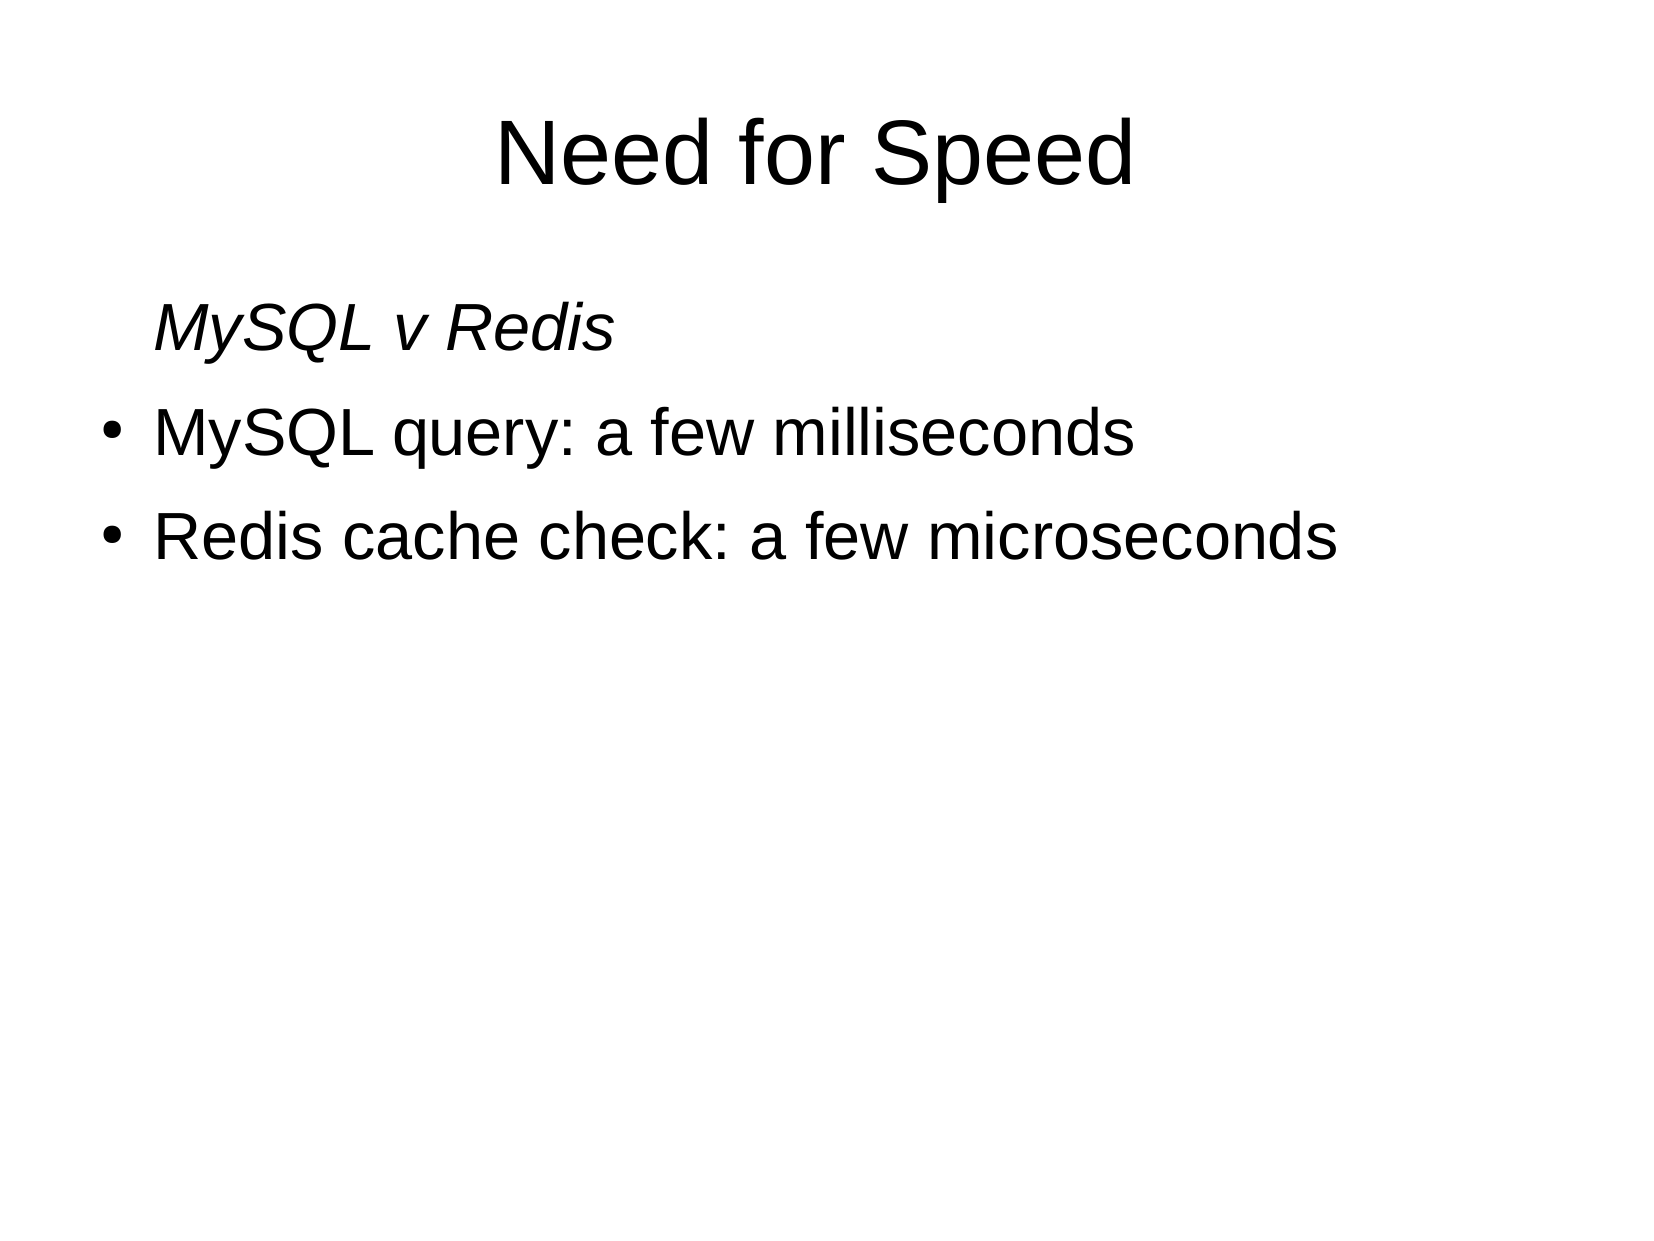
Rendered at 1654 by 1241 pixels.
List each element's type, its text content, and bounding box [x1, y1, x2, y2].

title Need for Speed [82, 49, 1571, 257]
list MySQL v Redis MySQL query: a few milliseconds Redis cache check: a few microseconds [82, 290, 1571, 1010]
